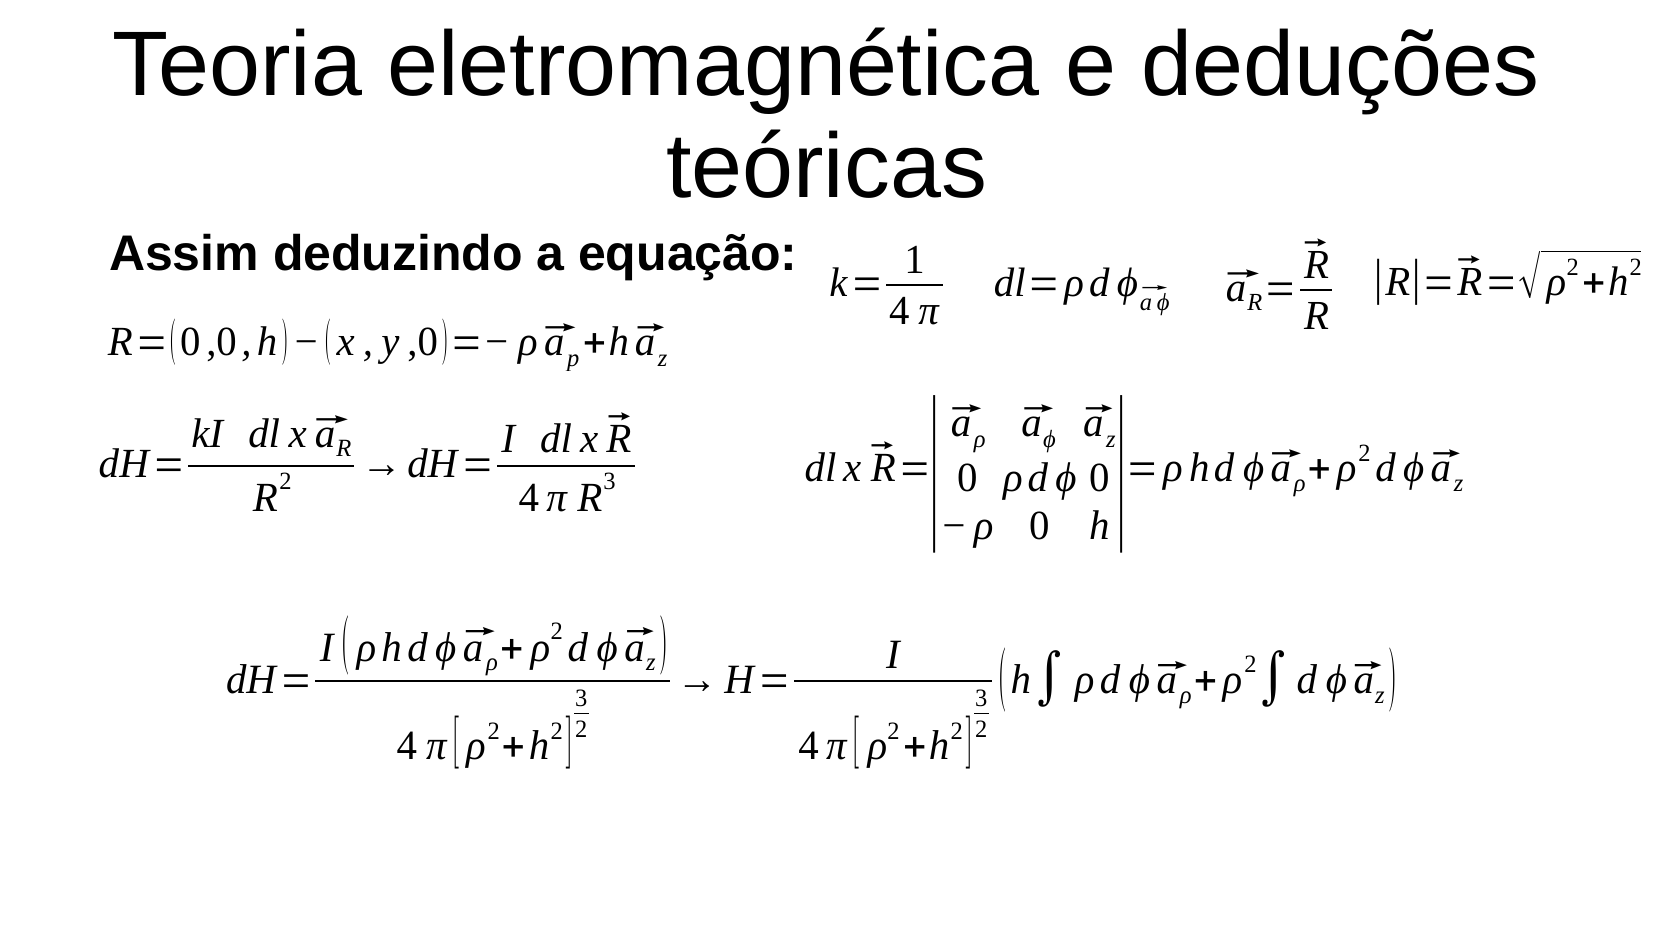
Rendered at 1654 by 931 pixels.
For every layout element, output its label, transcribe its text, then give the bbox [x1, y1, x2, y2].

chart [224, 614, 1398, 772]
chart [1370, 249, 1642, 308]
chart [97, 409, 638, 520]
chart [106, 316, 669, 371]
chart [992, 259, 1170, 316]
chart [827, 236, 945, 334]
chart [1224, 236, 1335, 339]
text_box Assim deduzindo a equação: [94, 217, 1642, 296]
title Teoria eletromagnética e deduções teóricas [82, 12, 1571, 218]
chart [803, 392, 1465, 556]
